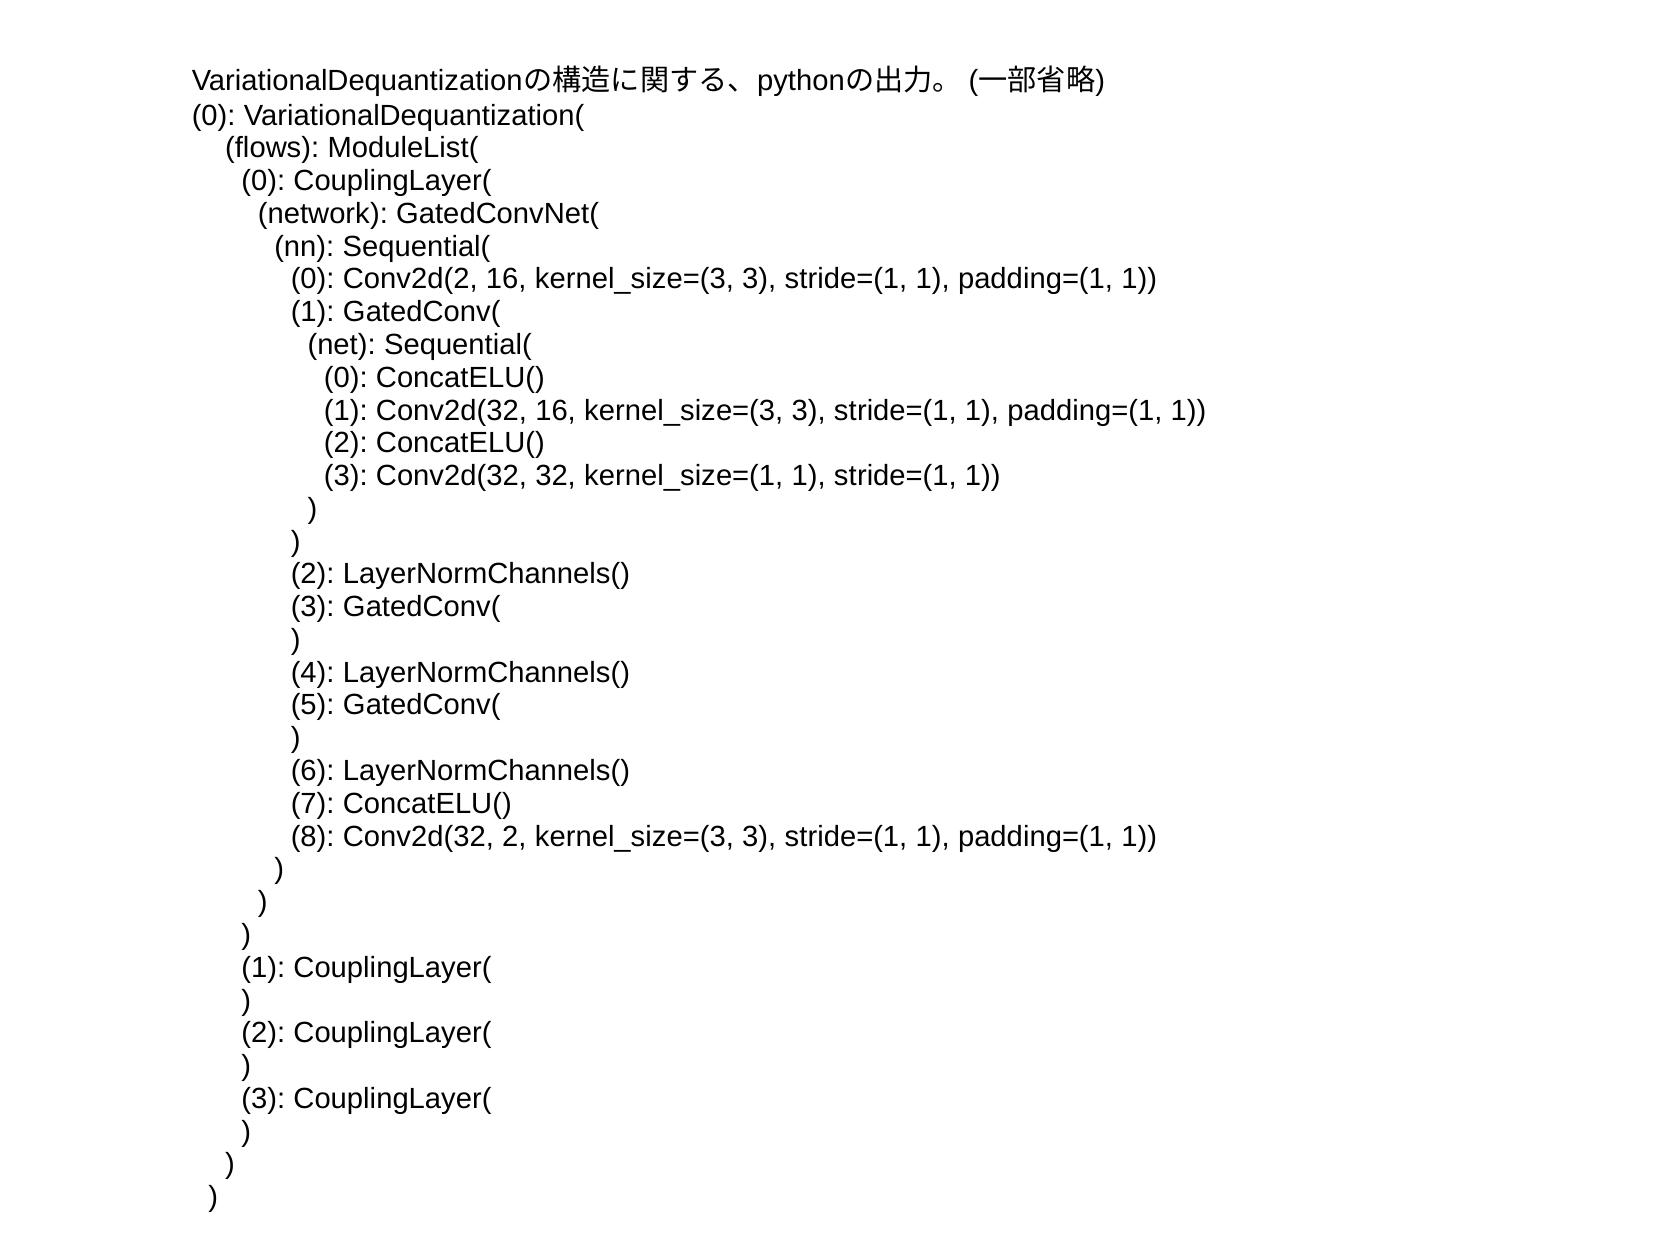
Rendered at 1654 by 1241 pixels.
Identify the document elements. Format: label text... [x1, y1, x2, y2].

text_box VariationalDequantizationの構造に関する、pythonの出力。 (一部省略) (0): VariationalDequantization( (flows): ModuleList( (0): CouplingLayer( (network): GatedConvNet( (nn): Sequential( (0): Conv2d(2, 16, kernel_size=(3, 3), stride=(1, 1), padding=(1, 1)) (1): GatedConv( (net): Sequential( (0): ConcatELU() (1): Conv2d(32, 16, kernel_size=(3, 3), stride=(1, 1), padding=(1, 1)) (2): ConcatELU() (3): Conv2d(32, 32, kernel_size=(1, 1), stride=(1, 1)) ) ) (2): LayerNormChannels() (3): GatedConv( ) (4): LayerNormChannels() (5): GatedConv( ) (6): LayerNormChannels() (7): ConcatELU() (8): Conv2d(32, 2, kernel_size=(3, 3), stride=(1, 1), padding=(1, 1)) ) ) ) (1): CouplingLayer( ) (2): CouplingLayer( ) (3): CouplingLayer( ) ) ) [177, 48, 1223, 1211]
